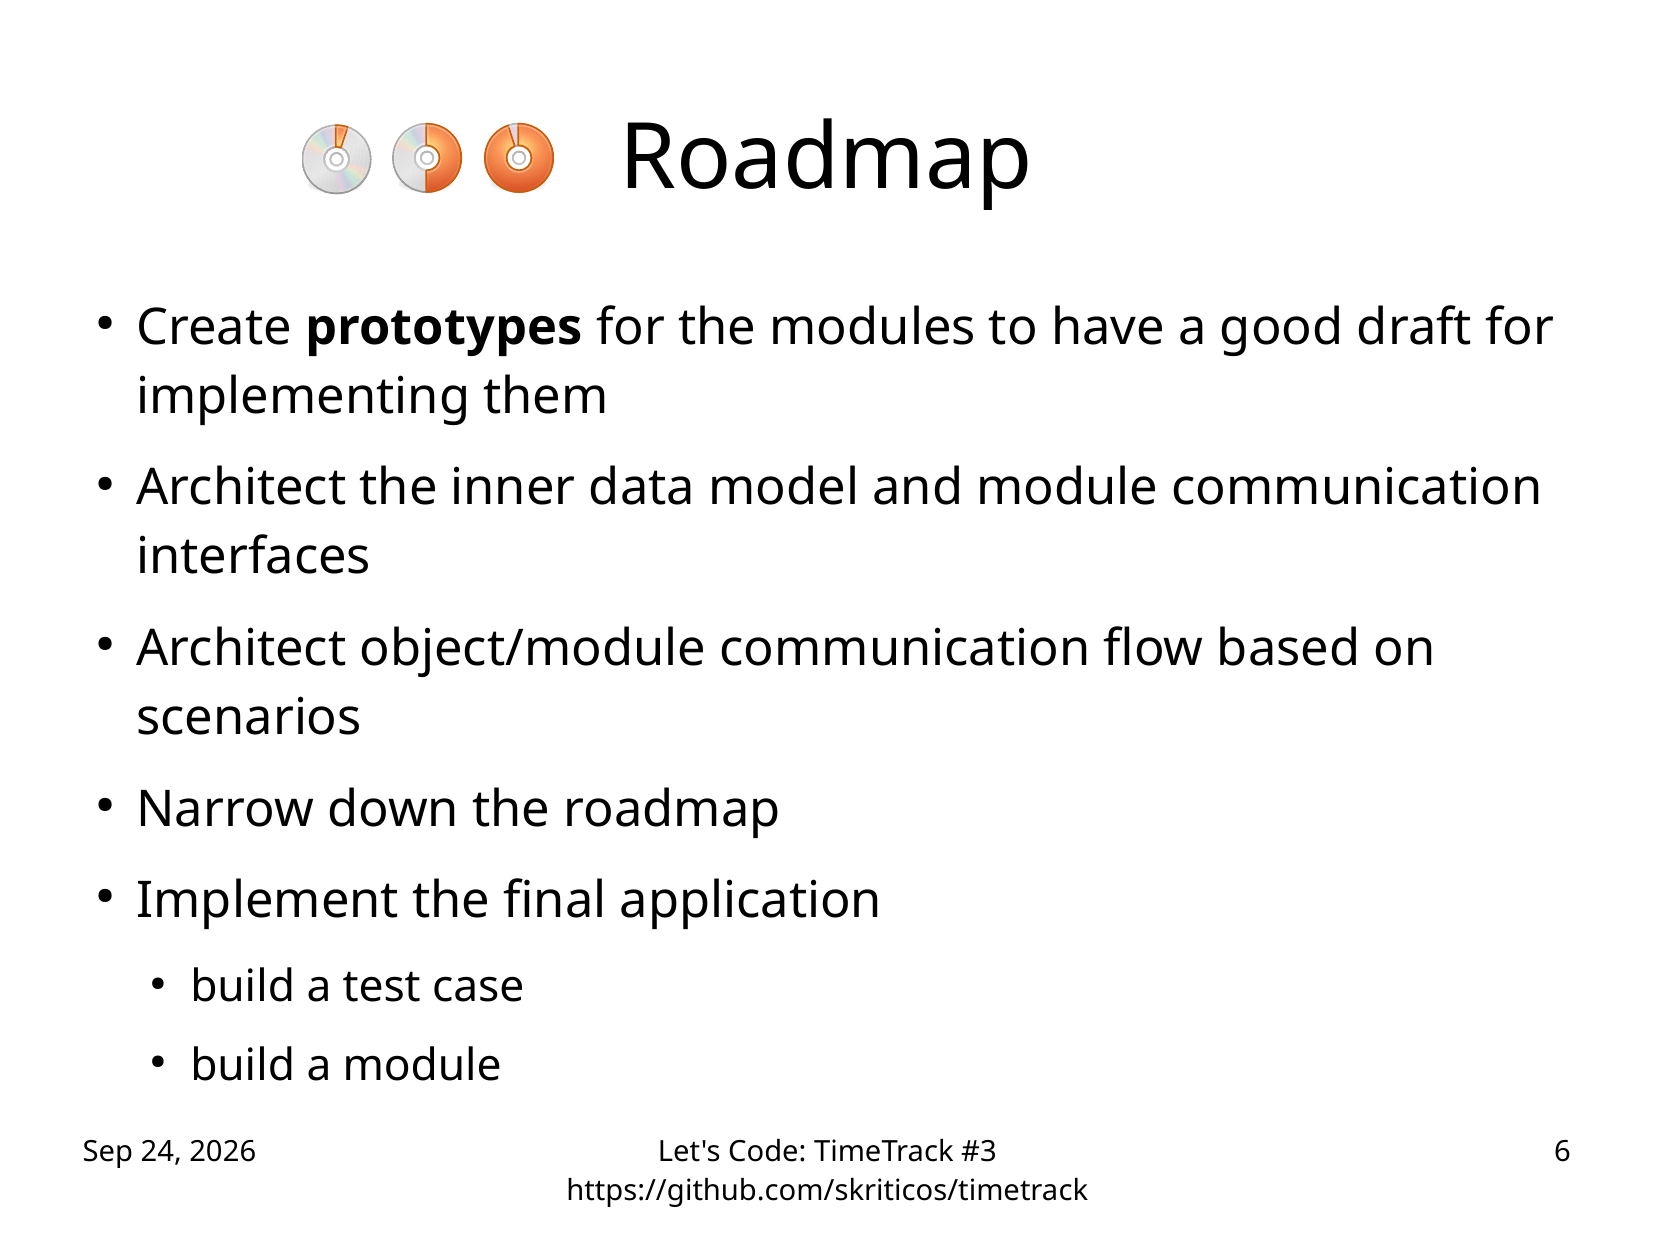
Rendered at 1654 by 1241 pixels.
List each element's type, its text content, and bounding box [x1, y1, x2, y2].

picture [295, 118, 378, 201]
title Roadmap [82, 49, 1571, 257]
picture [386, 117, 468, 199]
list Create prototypes for the modules to have a good draft for implementing them Architect the inner data model and module communication interfaces Architect object/module communication flow based on scenarios Narrow down the roadmap Implement the final application build a test case build a module [82, 290, 1571, 1098]
picture [478, 117, 560, 199]
